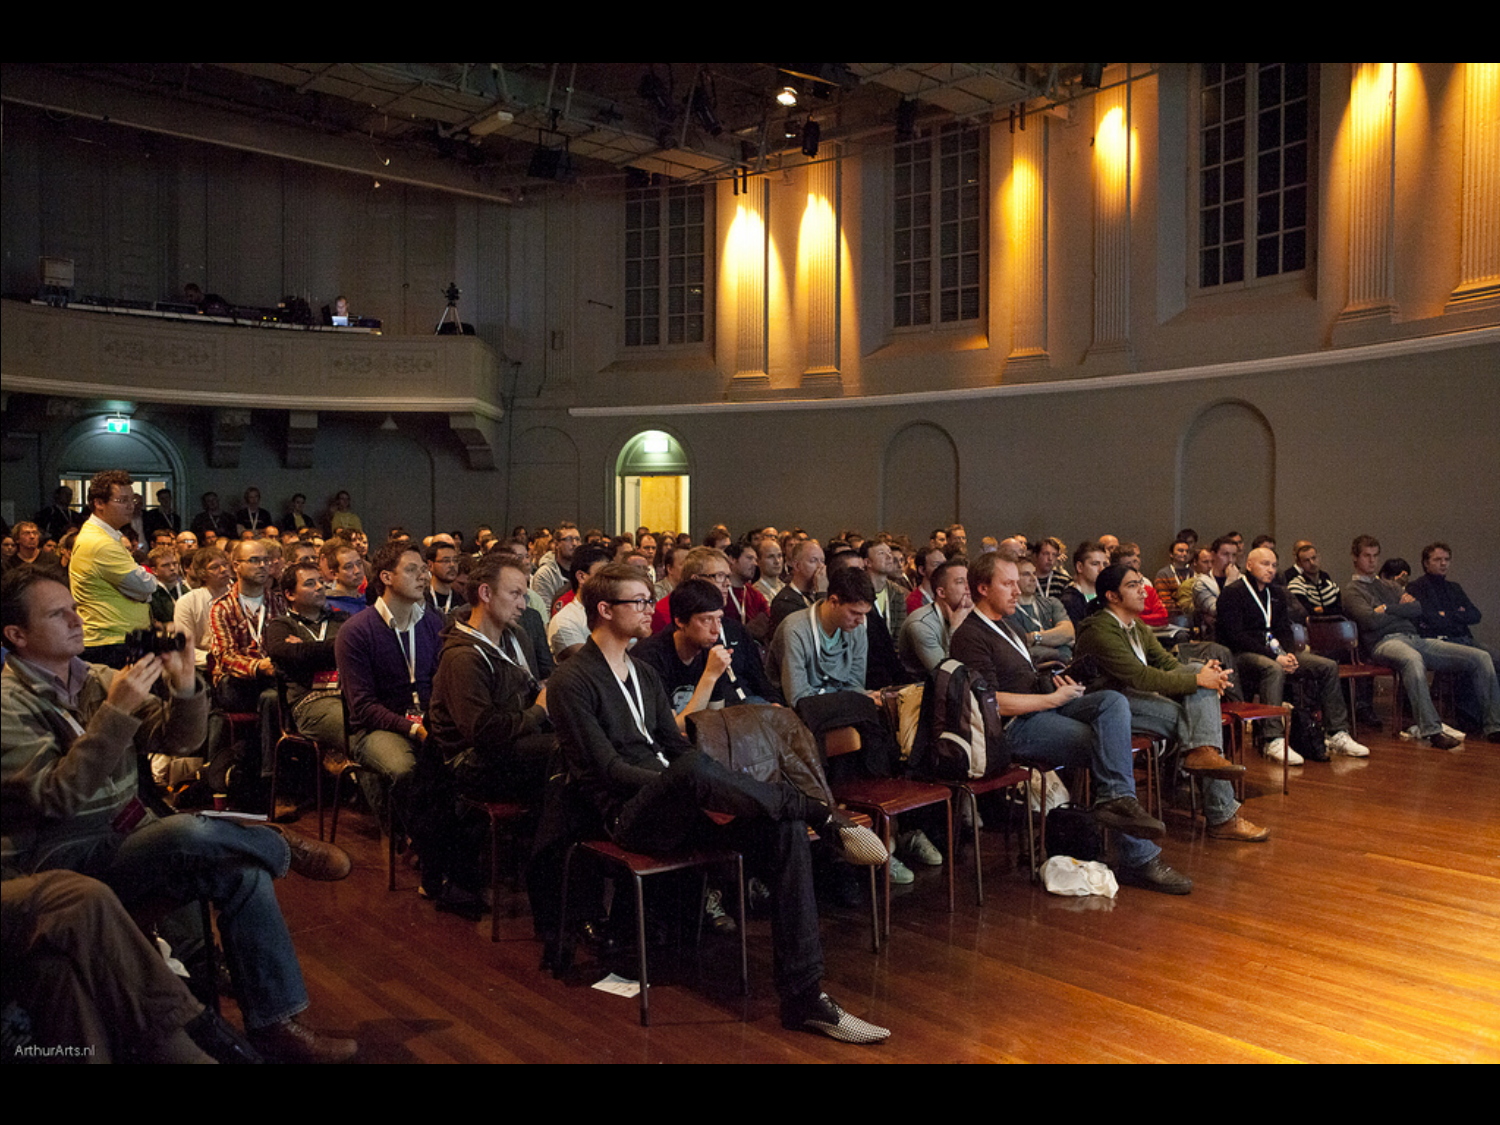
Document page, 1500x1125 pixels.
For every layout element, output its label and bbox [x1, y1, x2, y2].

picture [1, 63, 1500, 1064]
